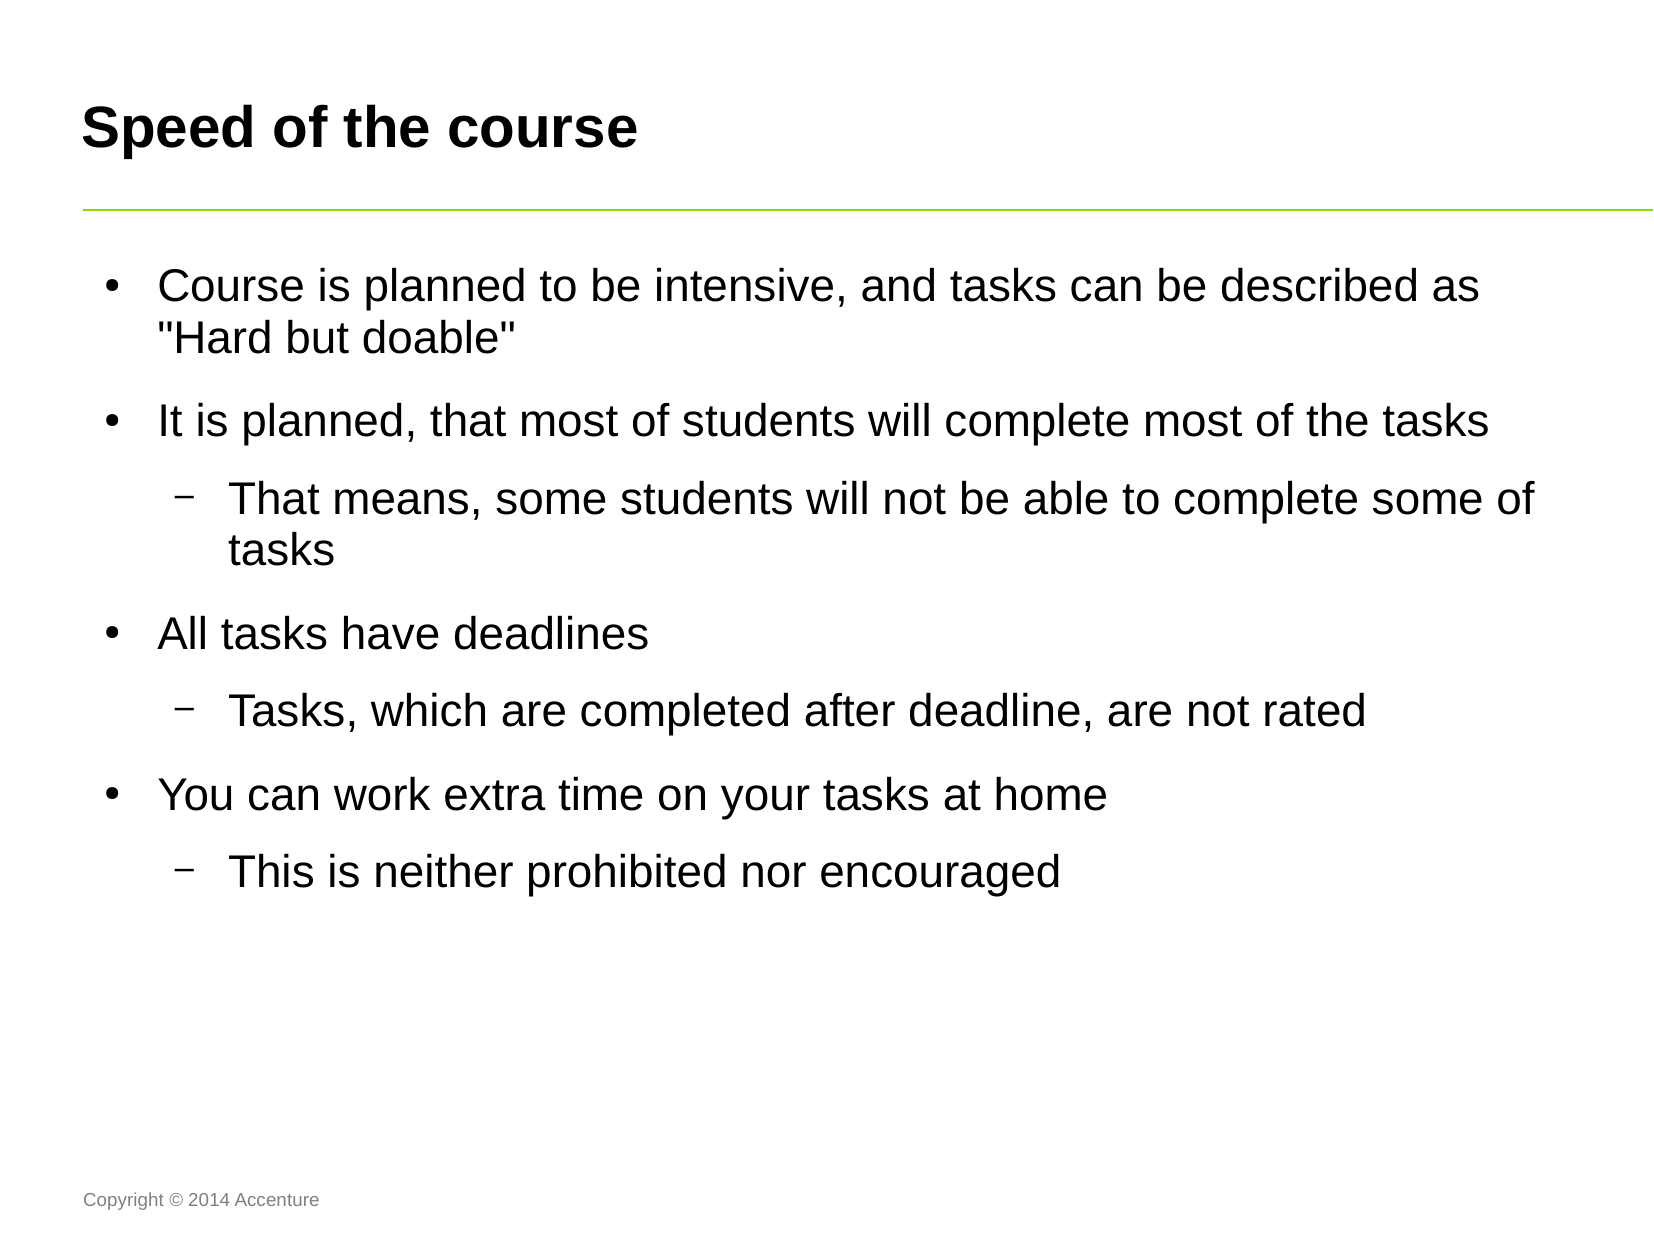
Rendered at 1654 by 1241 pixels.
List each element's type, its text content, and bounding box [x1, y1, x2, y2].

list Course is planned to be intensive, and tasks can be described as "Hard but doable" It is planned, that most of students will complete most of the tasks That means, some students will not be able to complete some of tasks All tasks have deadlines Tasks, which are completed after deadline, are not rated You can work extra time on your tasks at home This is neither prohibited nor encouraged [86, 260, 1575, 1171]
title Speed of the course [81, 56, 1653, 199]
